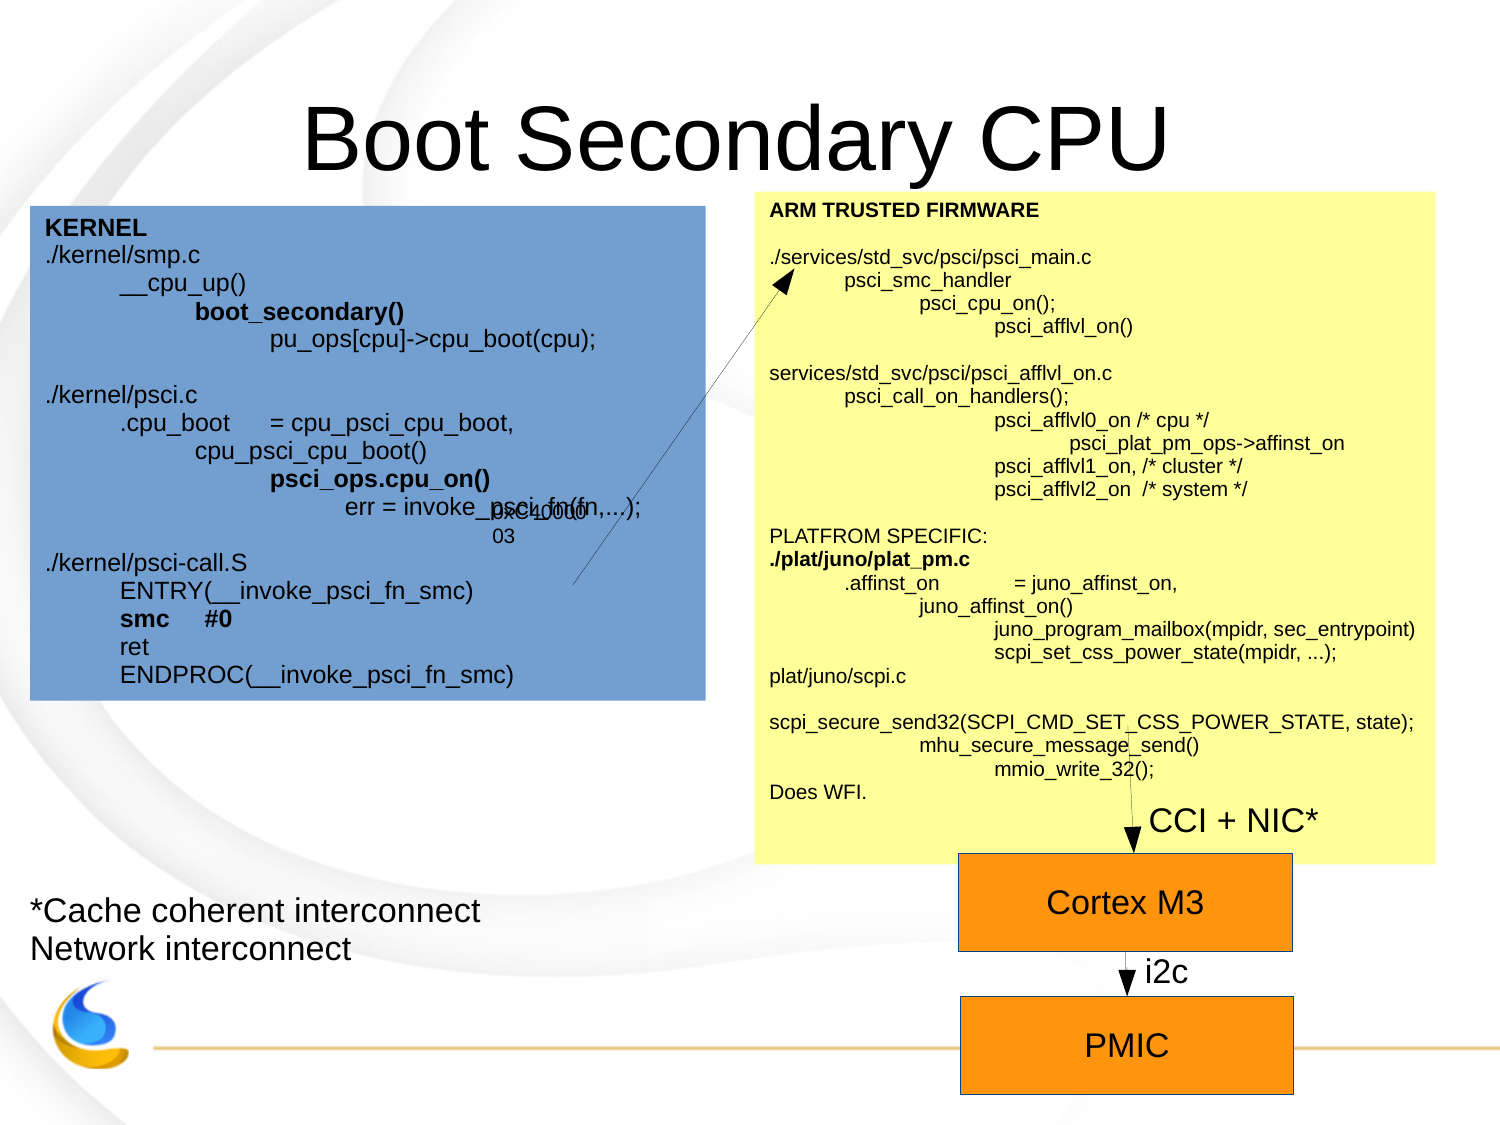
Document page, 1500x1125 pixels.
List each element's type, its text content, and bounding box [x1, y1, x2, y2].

text_box CCI + NIC* [1133, 794, 1337, 848]
text_box ARM TRUSTED FIRMWARE ./services/std_svc/psci/psci_main.c psci_smc_handler psci_cpu_on(); psci_afflvl_on() services/std_svc/psci/psci_afflvl_on.c psci_call_on_handlers(); psci_afflvl0_on /* cpu */ psci_plat_pm_ops->affinst_on psci_afflvl1_on, /* cluster */ psci_afflvl2_on /* system */ PLATFROM SPECIFIC: ./plat/juno/plat_pm.c .affinst_on = juno_affinst_on, juno_affinst_on() juno_program_mailbox(mpidr, sec_entrypoint) scpi_set_css_power_state(mpidr, ...); plat/juno/scpi.c scpi_secure_send32(SCPI_CMD_SET_CSS_POWER_STATE, state); mhu_secure_message_send() mmio_write_32(); Does WFI. [754, 191, 1436, 865]
picture [0, 0, 1500, 1125]
text_box *Cache coherent interconnect Network interconnect [15, 883, 494, 976]
title Boot Secondary CPU [75, 44, 1425, 233]
text_box i2c [1130, 945, 1204, 999]
text_box Cortex M3 [958, 853, 1293, 952]
text_box KERNEL ./kernel/smp.c __cpu_up() boot_secondary() pu_ops[cpu]->cpu_boot(cpu); ./kernel/psci.c .cpu_boot = cpu_psci_cpu_boot, cpu_psci_cpu_boot() psci_ops.cpu_on() err = invoke_psci_fn(fn,...); ./kernel/psci-call.S ENTRY(__invoke_psci_fn_smc) smc #0 ret ENDPROC(__invoke_psci_fn_smc) [30, 205, 706, 701]
text_box PMIC [960, 996, 1294, 1095]
text_box 0xC4000003 [477, 493, 612, 556]
